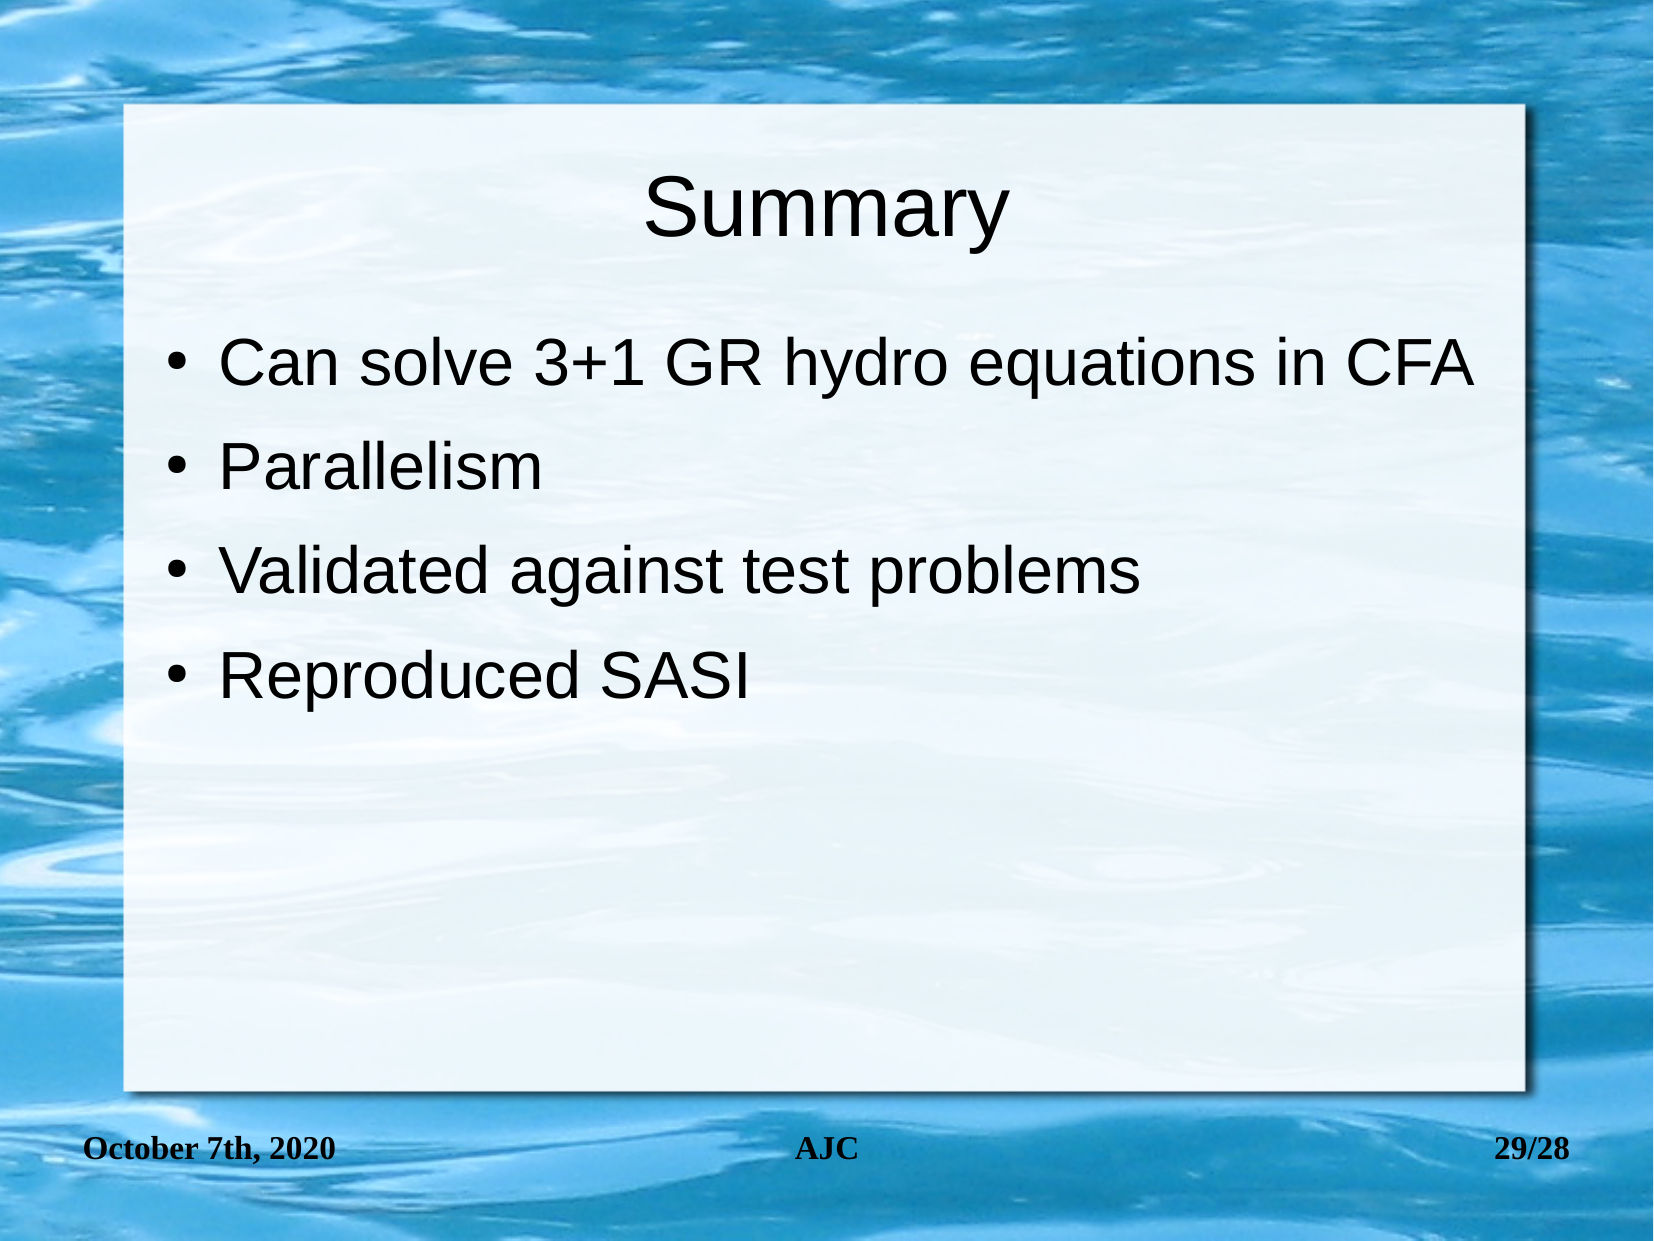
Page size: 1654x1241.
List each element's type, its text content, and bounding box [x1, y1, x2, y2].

list Can solve 3+1 GR hydro equations in CFA Parallelism Validated against test problems Reproduced SASI [147, 324, 1506, 1064]
picture [0, 0, 1654, 1241]
title Summary [147, 118, 1506, 296]
